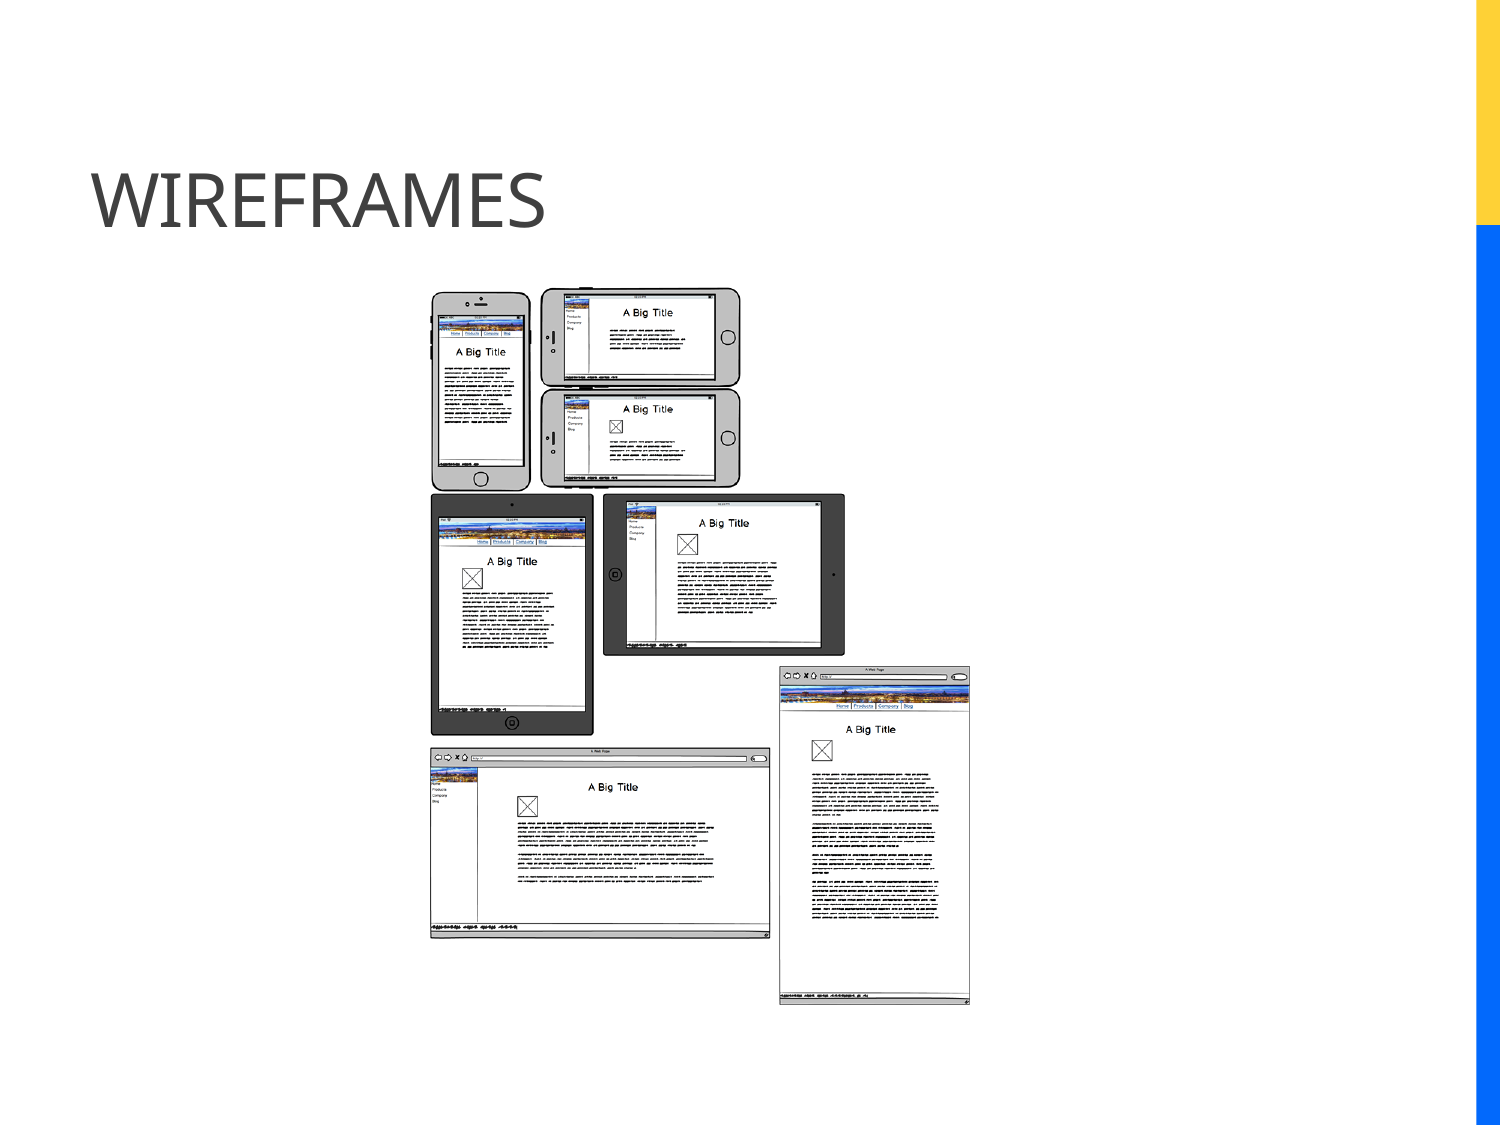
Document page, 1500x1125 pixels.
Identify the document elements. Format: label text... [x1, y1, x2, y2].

picture [430, 287, 970, 1005]
title Wireframes [75, 25, 1026, 251]
